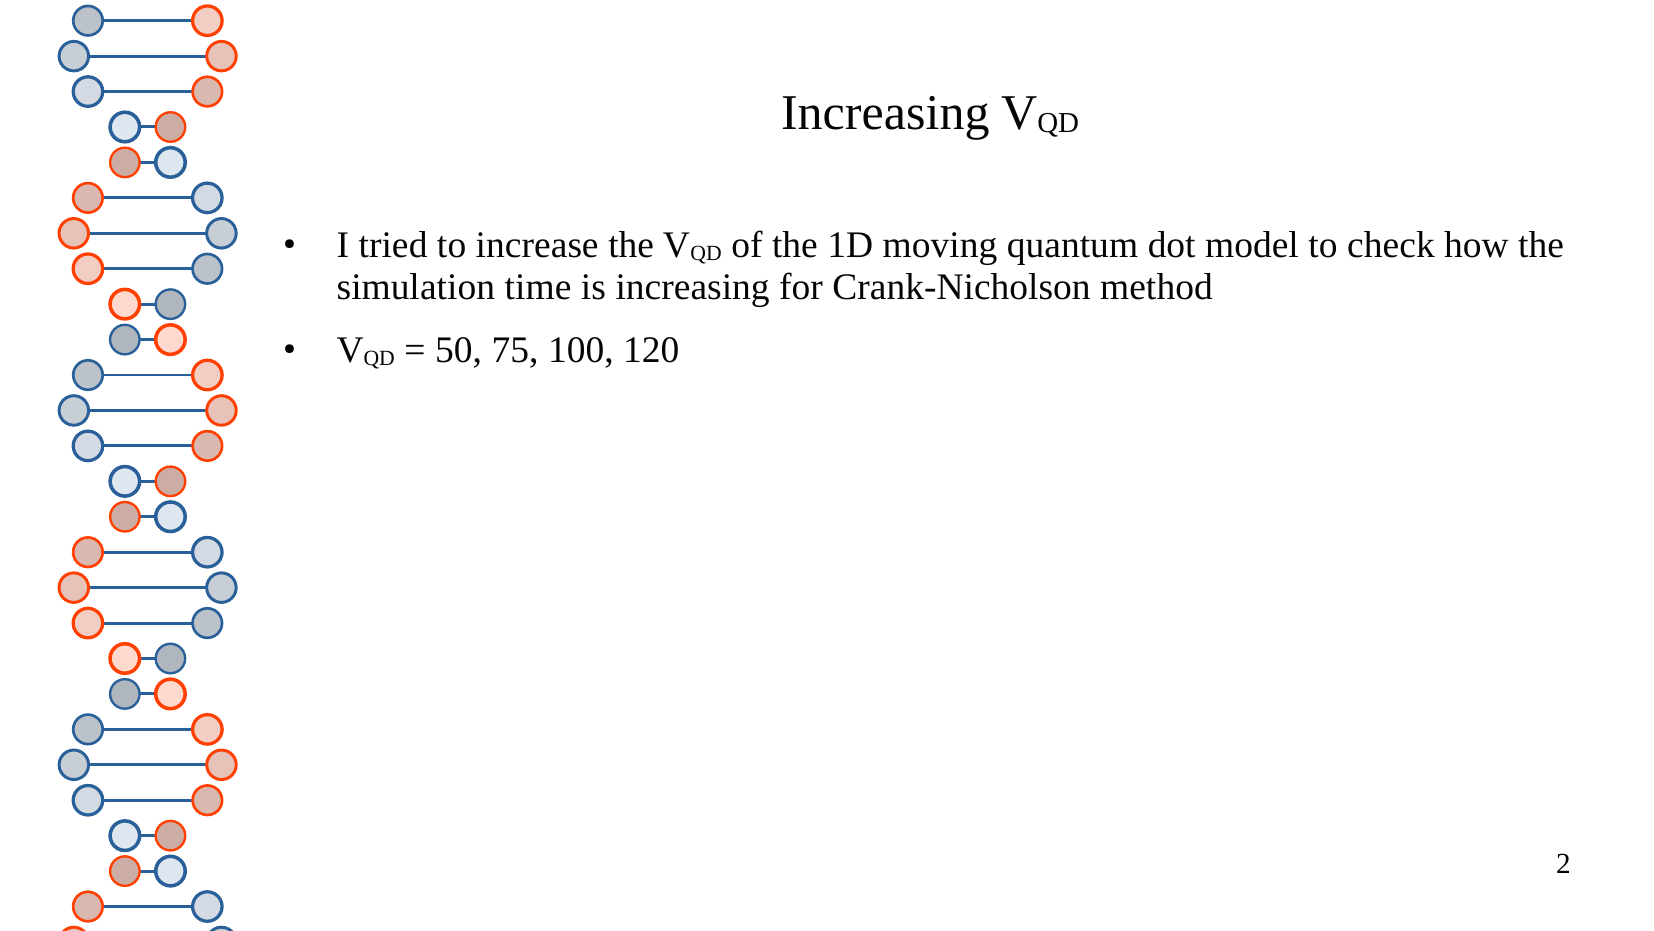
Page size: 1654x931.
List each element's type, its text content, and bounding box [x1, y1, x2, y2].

title Increasing VQD [265, 35, 1595, 189]
list I tried to increase the VQD of the 1D moving quantum dot model to check how the simulation time is increasing for Crank-Nicholson method VQD = 50, 75, 100, 120 [265, 224, 1595, 764]
